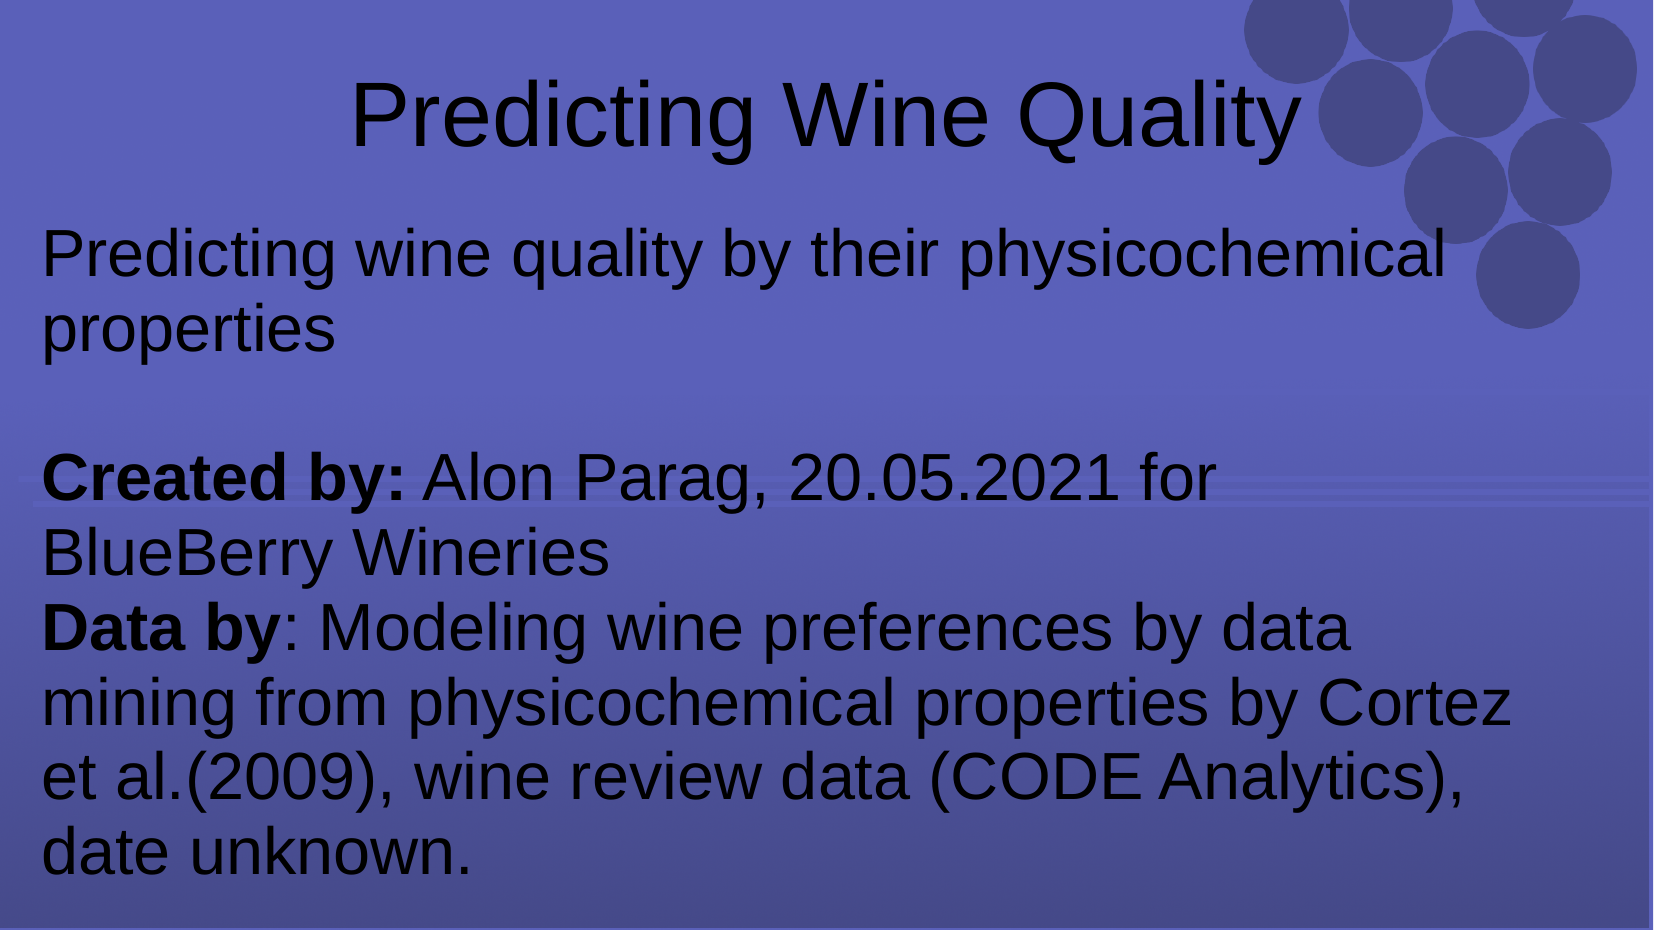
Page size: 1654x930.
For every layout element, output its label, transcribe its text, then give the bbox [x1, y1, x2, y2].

picture [0, 0, 1654, 930]
title Predicting Wine Quality [82, 12, 1571, 217]
subtitle Predicting wine quality by their physicochemical properties Created by: Alon Parag, 20.05.2021 for BlueBerry Wineries Data by: Modeling wine preferences by data mining from physicochemical properties by Cortez et al.(2009), wine review data (CODE Analytics), date unknown. [41, 215, 1529, 889]
